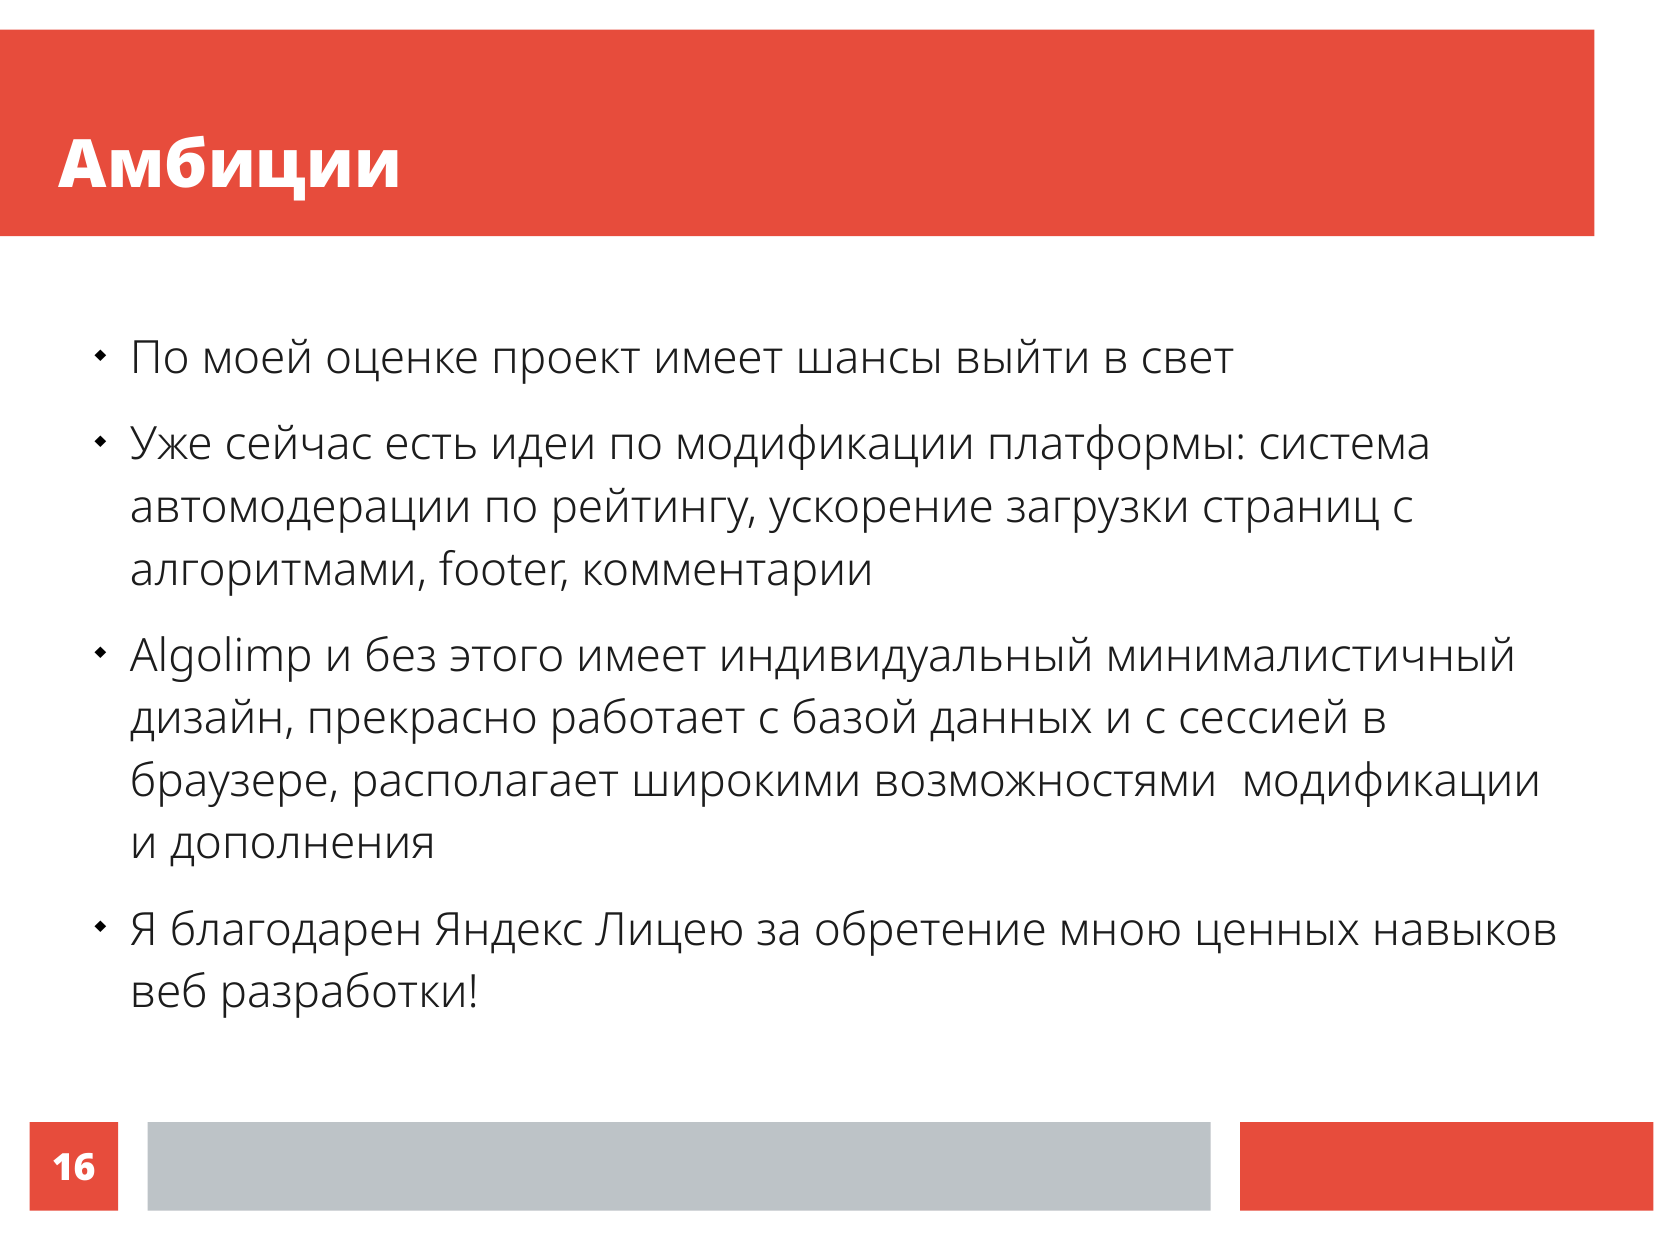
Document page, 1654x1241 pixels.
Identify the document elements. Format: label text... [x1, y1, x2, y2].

title Амбиции [59, 59, 1595, 207]
list По моей оценке проект имеет шансы выйти в свет Уже сейчас есть идеи по модификации платформы: система автомодерации по рейтингу, ускорение загрузки страниц с алгоритмами, footer, комментарии Algolimp и без этого имеет индивидуальный минималистичный дизайн, прекрасно работает с базой данных и с сессией в браузере, располагает широкими возможностями модификации и дополнения Я благодарен Яндекс Лицею за обретение мною ценных навыков веб разработки! [59, 324, 1565, 1093]
